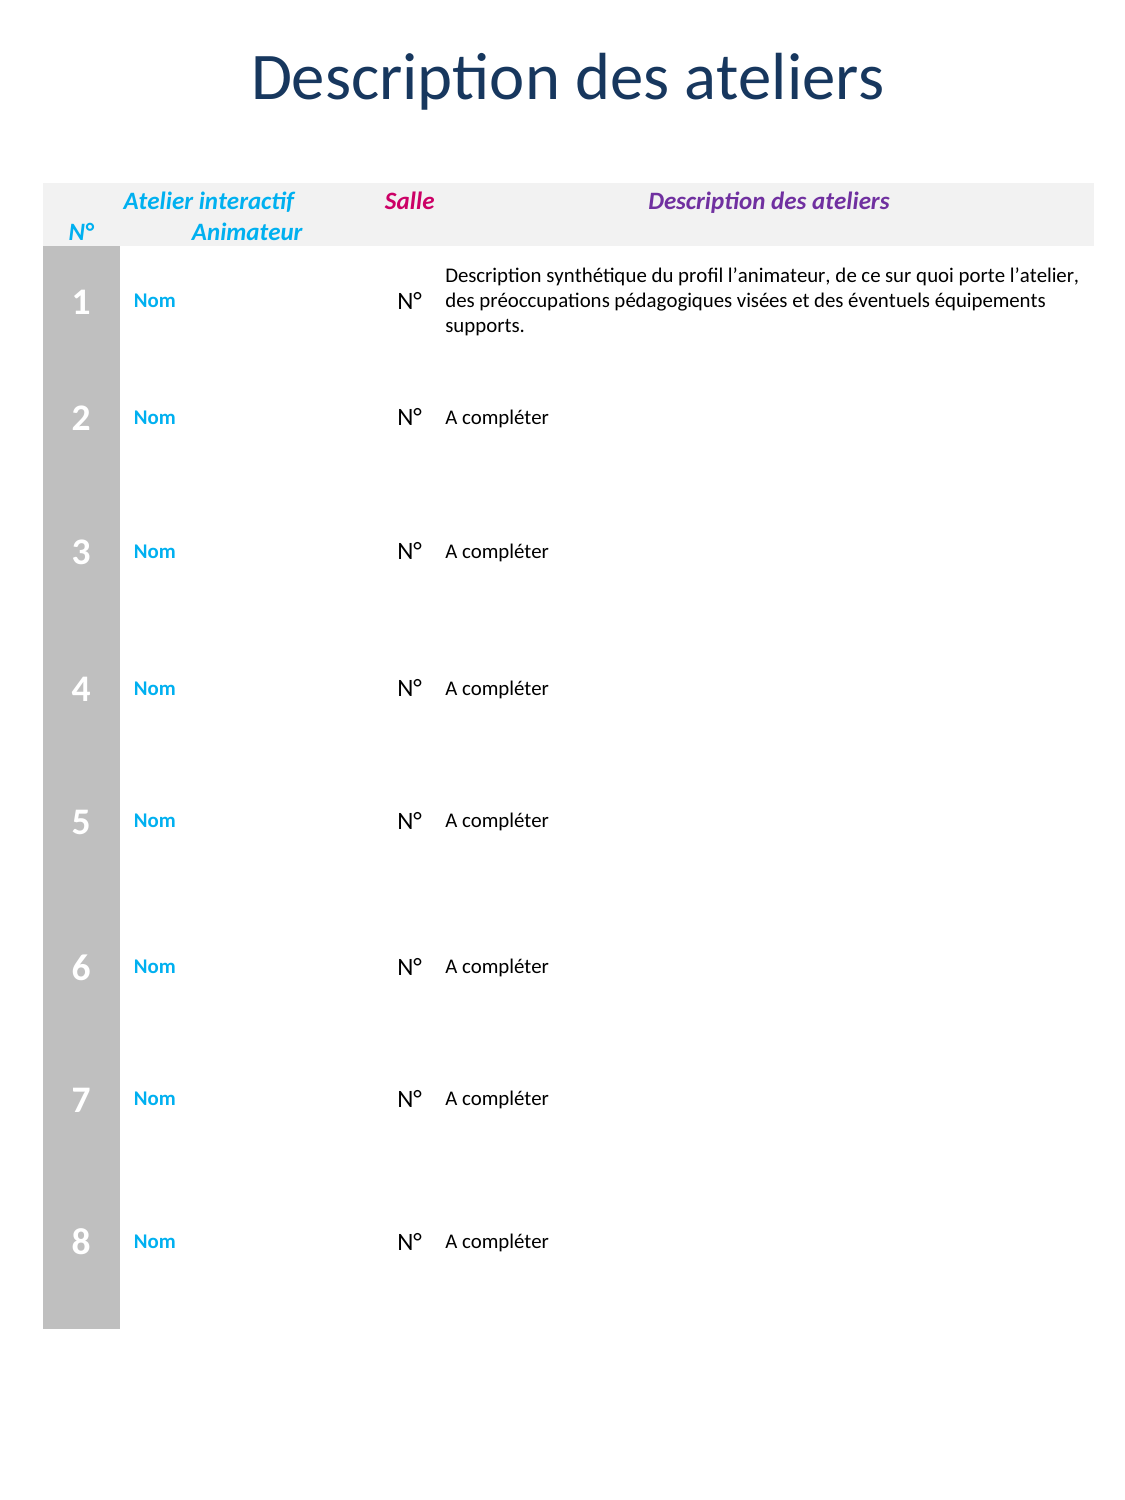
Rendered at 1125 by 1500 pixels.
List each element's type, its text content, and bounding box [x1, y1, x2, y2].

table_cell A compléter [444, 1044, 1094, 1150]
table_cell A compléter [444, 1150, 1094, 1329]
table_cell N° [375, 1150, 444, 1329]
table_cell N° [375, 478, 444, 620]
table_cell Nom [120, 478, 375, 620]
table_cell Description synthétique du profil l’animateur, de ce sur quoi porte l’atelier, des préoccupations pédagogiques visées et des éventuels équipements supports. [444, 246, 1094, 352]
table_cell A compléter [444, 753, 1094, 885]
table_cell N° [43, 214, 120, 246]
table_cell 3 [43, 478, 120, 620]
table_header Atelier interactif [43, 183, 375, 214]
table_cell N° [375, 753, 444, 885]
title Description des ateliers [90, 22, 1047, 124]
table_cell [375, 214, 444, 246]
table_cell 6 [43, 885, 120, 1044]
table_cell Animateur [120, 214, 375, 246]
table_cell 1 [43, 246, 120, 352]
table_cell 2 [43, 352, 120, 478]
table_cell N° [375, 620, 444, 753]
table_cell A compléter [444, 352, 1094, 478]
table_cell N° [375, 352, 444, 478]
table_cell A compléter [444, 620, 1094, 753]
table_header Description des ateliers [444, 183, 1094, 214]
table_cell 7 [43, 1044, 120, 1150]
table_cell 5 [43, 753, 120, 885]
table_cell 8 [43, 1150, 120, 1329]
table_cell N° [375, 1044, 444, 1150]
table_cell N° [375, 246, 444, 352]
table_cell Nom [120, 246, 375, 352]
table_cell [444, 214, 1094, 246]
table_header Salle [375, 183, 444, 214]
table_cell N° [375, 885, 444, 1044]
table_cell Nom [120, 1044, 375, 1150]
table_cell Nom [120, 885, 375, 1044]
table_cell 4 [43, 620, 120, 753]
table_cell Nom [120, 1150, 375, 1329]
table_cell Nom [120, 753, 375, 885]
table_cell Nom [120, 352, 375, 478]
table_cell A compléter [444, 478, 1094, 620]
table_cell A compléter [444, 885, 1094, 1044]
table_cell Nom [120, 620, 375, 753]
